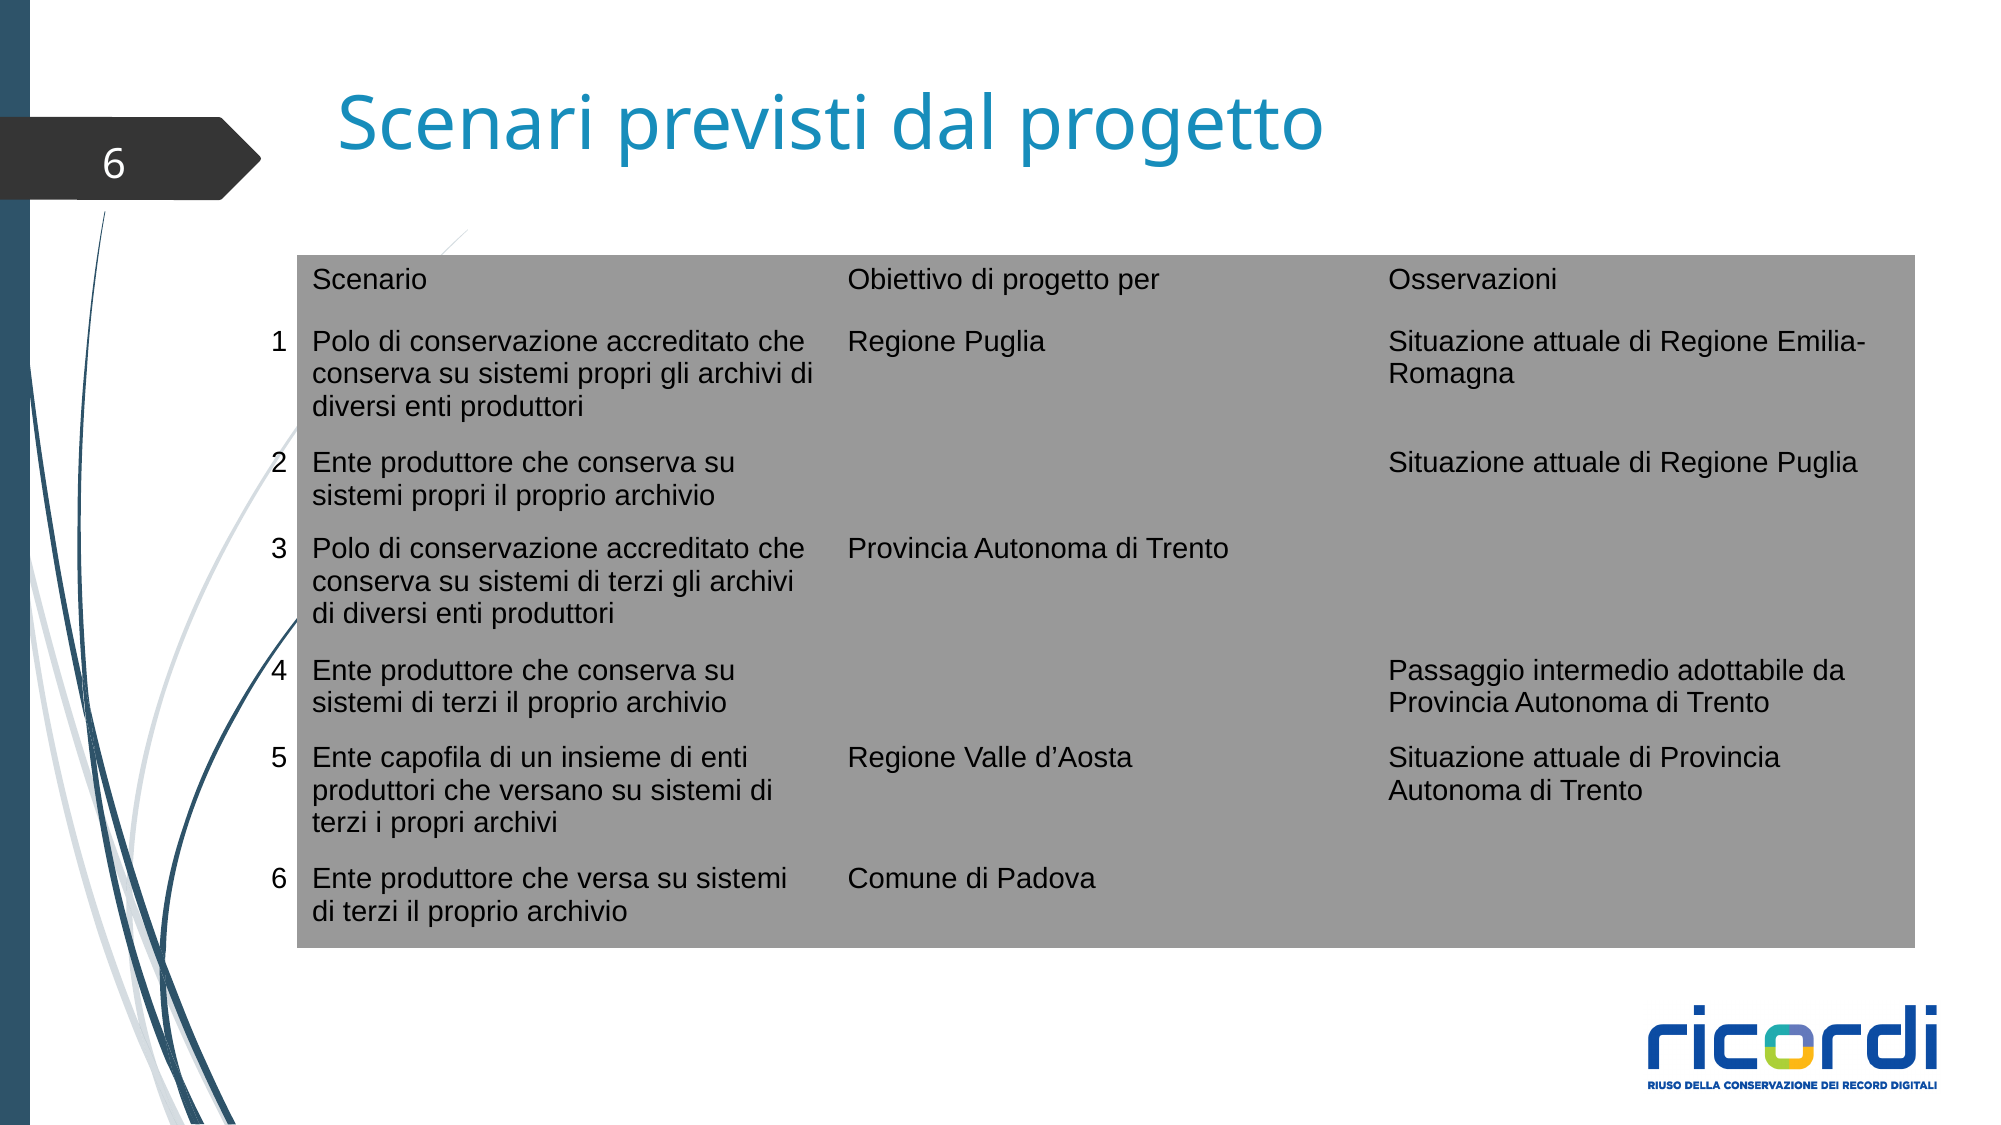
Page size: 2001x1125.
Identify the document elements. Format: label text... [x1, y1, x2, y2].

table_cell 1 [256, 317, 297, 439]
table_header Osservazioni [1374, 255, 1915, 317]
table_cell [833, 646, 1374, 733]
table_cell Ente produttore che versa su sistemi di terzi il proprio archivio [297, 855, 833, 948]
table_cell Passaggio intermedio adottabile da Provincia Autonoma di Trento [1374, 646, 1915, 733]
table_cell Situazione attuale di Regione Emilia-Romagna [1374, 317, 1915, 439]
table_cell Regione Puglia [833, 317, 1374, 439]
table_cell Provincia Autonoma di Trento [833, 525, 1374, 646]
title Scenari previsti dal progetto [322, 66, 1941, 220]
table_cell Regione Valle d’Aosta [833, 733, 1374, 855]
table_cell 4 [256, 646, 297, 733]
picture [1643, 1000, 1941, 1094]
table_cell [1374, 525, 1915, 646]
table_header Obiettivo di progetto per [833, 255, 1374, 317]
table_cell 3 [256, 525, 297, 646]
table_header [256, 255, 297, 317]
table_cell Ente capofila di un insieme di enti produttori che versano su sistemi di terzi i propri archivi [297, 733, 833, 855]
table_cell Polo di conservazione accreditato che conserva su sistemi propri gli archivi di diversi enti produttori [297, 317, 833, 439]
table_cell Ente produttore che conserva su sistemi di terzi il proprio archivio [297, 646, 833, 733]
table_cell Situazione attuale di Regione Puglia [1374, 439, 1915, 525]
table_cell 5 [256, 733, 297, 855]
table_cell [833, 439, 1374, 525]
text_box <numero> [87, 129, 216, 190]
table_cell Polo di conservazione accreditato che conserva su sistemi di terzi gli archivi di diversi enti produttori [297, 525, 833, 646]
table_cell Comune di Padova [833, 855, 1374, 948]
table_cell 2 [256, 439, 297, 525]
table_cell [1374, 855, 1915, 948]
table_cell Situazione attuale di Provincia Autonoma di Trento [1374, 733, 1915, 855]
table_cell Ente produttore che conserva su sistemi propri il proprio archivio [297, 439, 833, 525]
table_header Scenario [297, 255, 833, 317]
table_cell 6 [256, 855, 297, 948]
